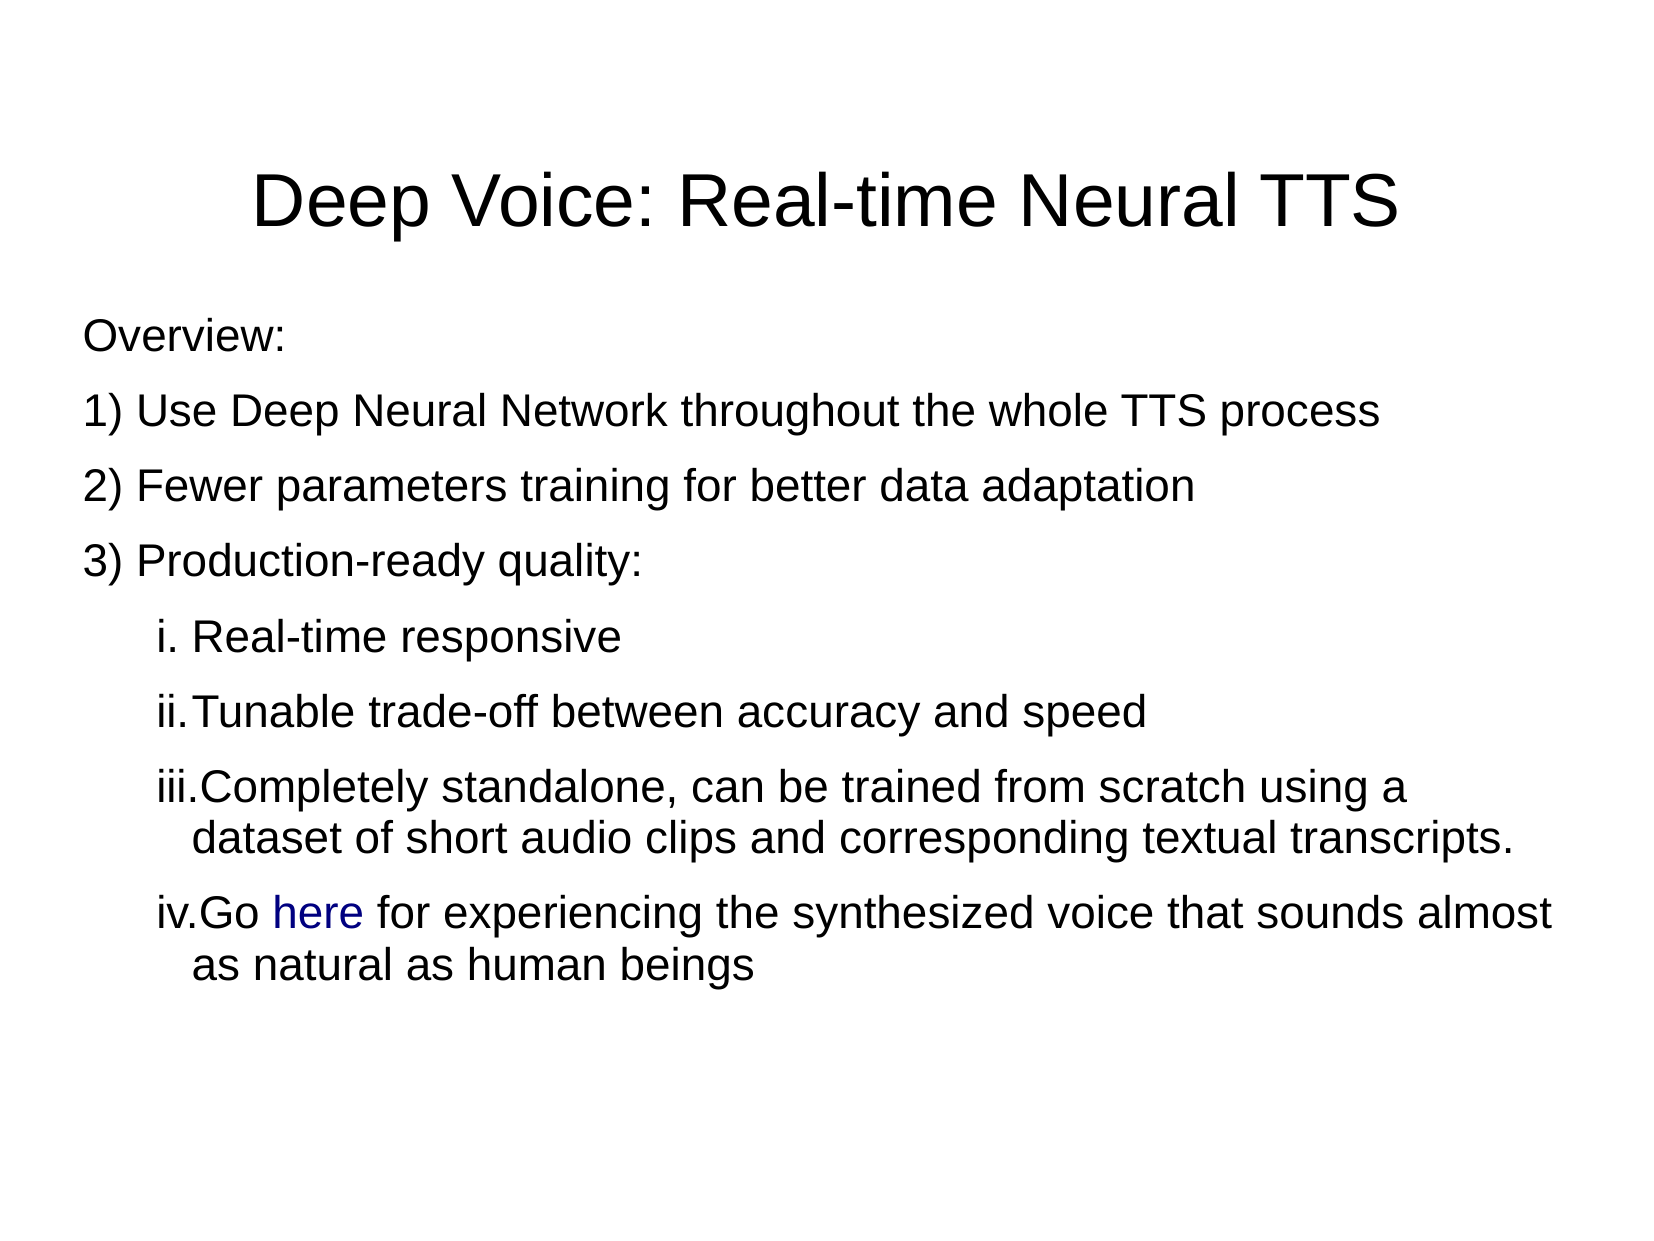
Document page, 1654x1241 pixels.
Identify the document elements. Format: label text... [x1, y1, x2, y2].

subtitle Overview: Use Deep Neural Network throughout the whole TTS process Fewer parameters training for better data adaptation Production-ready quality: Real-time responsive Tunable trade-off between accuracy and speed Completely standalone, can be trained from scratch using a dataset of short audio clips and corresponding textual transcripts. Go here for experiencing the synthesized voice that sounds almost as natural as human beings [82, 290, 1571, 1010]
title Deep Voice: Real-time Neural TTS [82, 120, 1571, 281]
